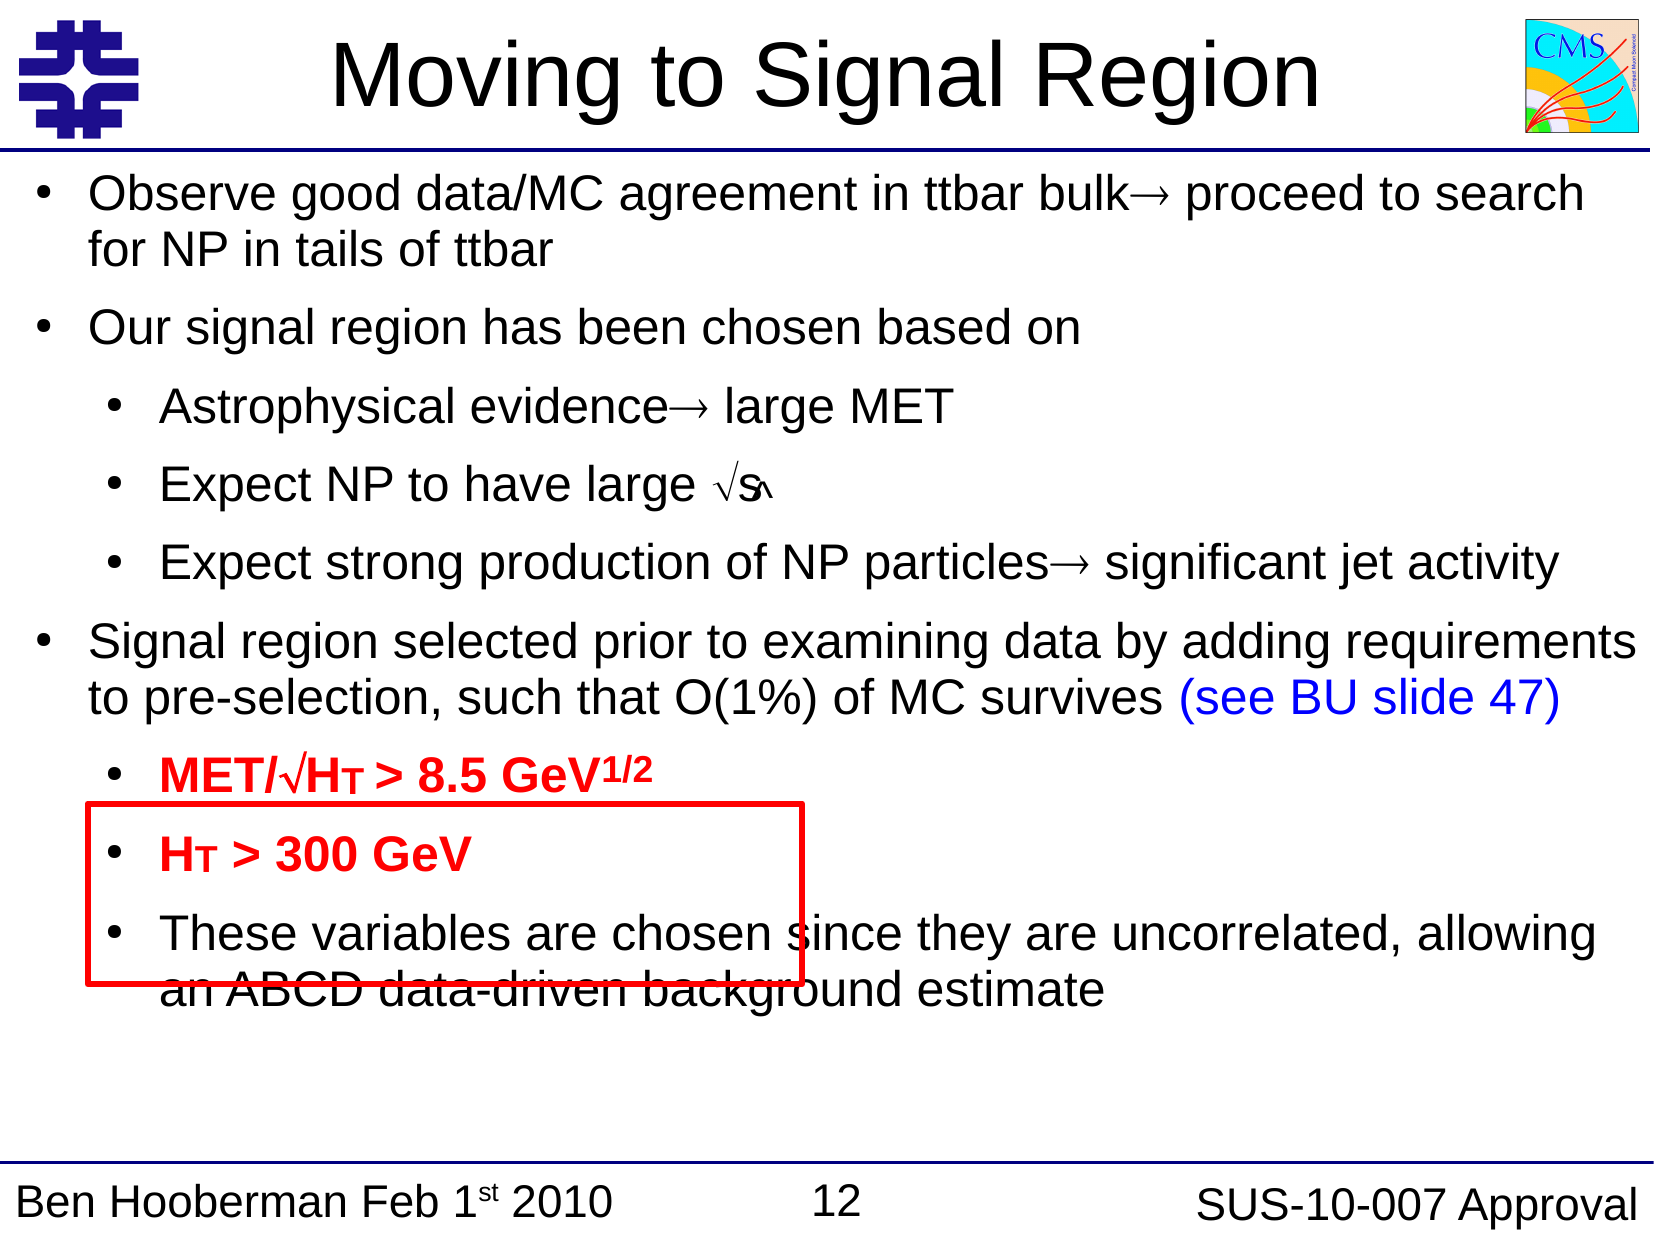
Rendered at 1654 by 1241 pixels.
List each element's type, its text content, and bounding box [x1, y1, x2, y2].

list Observe good data/MC agreement in ttbar bulk proceed to search for NP in tails of ttbar Our signal region has been chosen based on Astrophysical evidence large MET Expect NP to have large s Expect strong production of NP particles significant jet activity Signal region selected prior to examining data by adding requirements to pre-selection, such that O(1%) of MC survives (see BU slide 47) MET/HT > 8.5 GeV1/2 HT > 300 GeV These variables are chosen since they are uncorrelated, allowing an ABCD data-driven background estimate [17, 165, 1642, 1203]
text_box ^ [737, 464, 841, 537]
title Moving to Signal Region [0, 0, 1654, 151]
